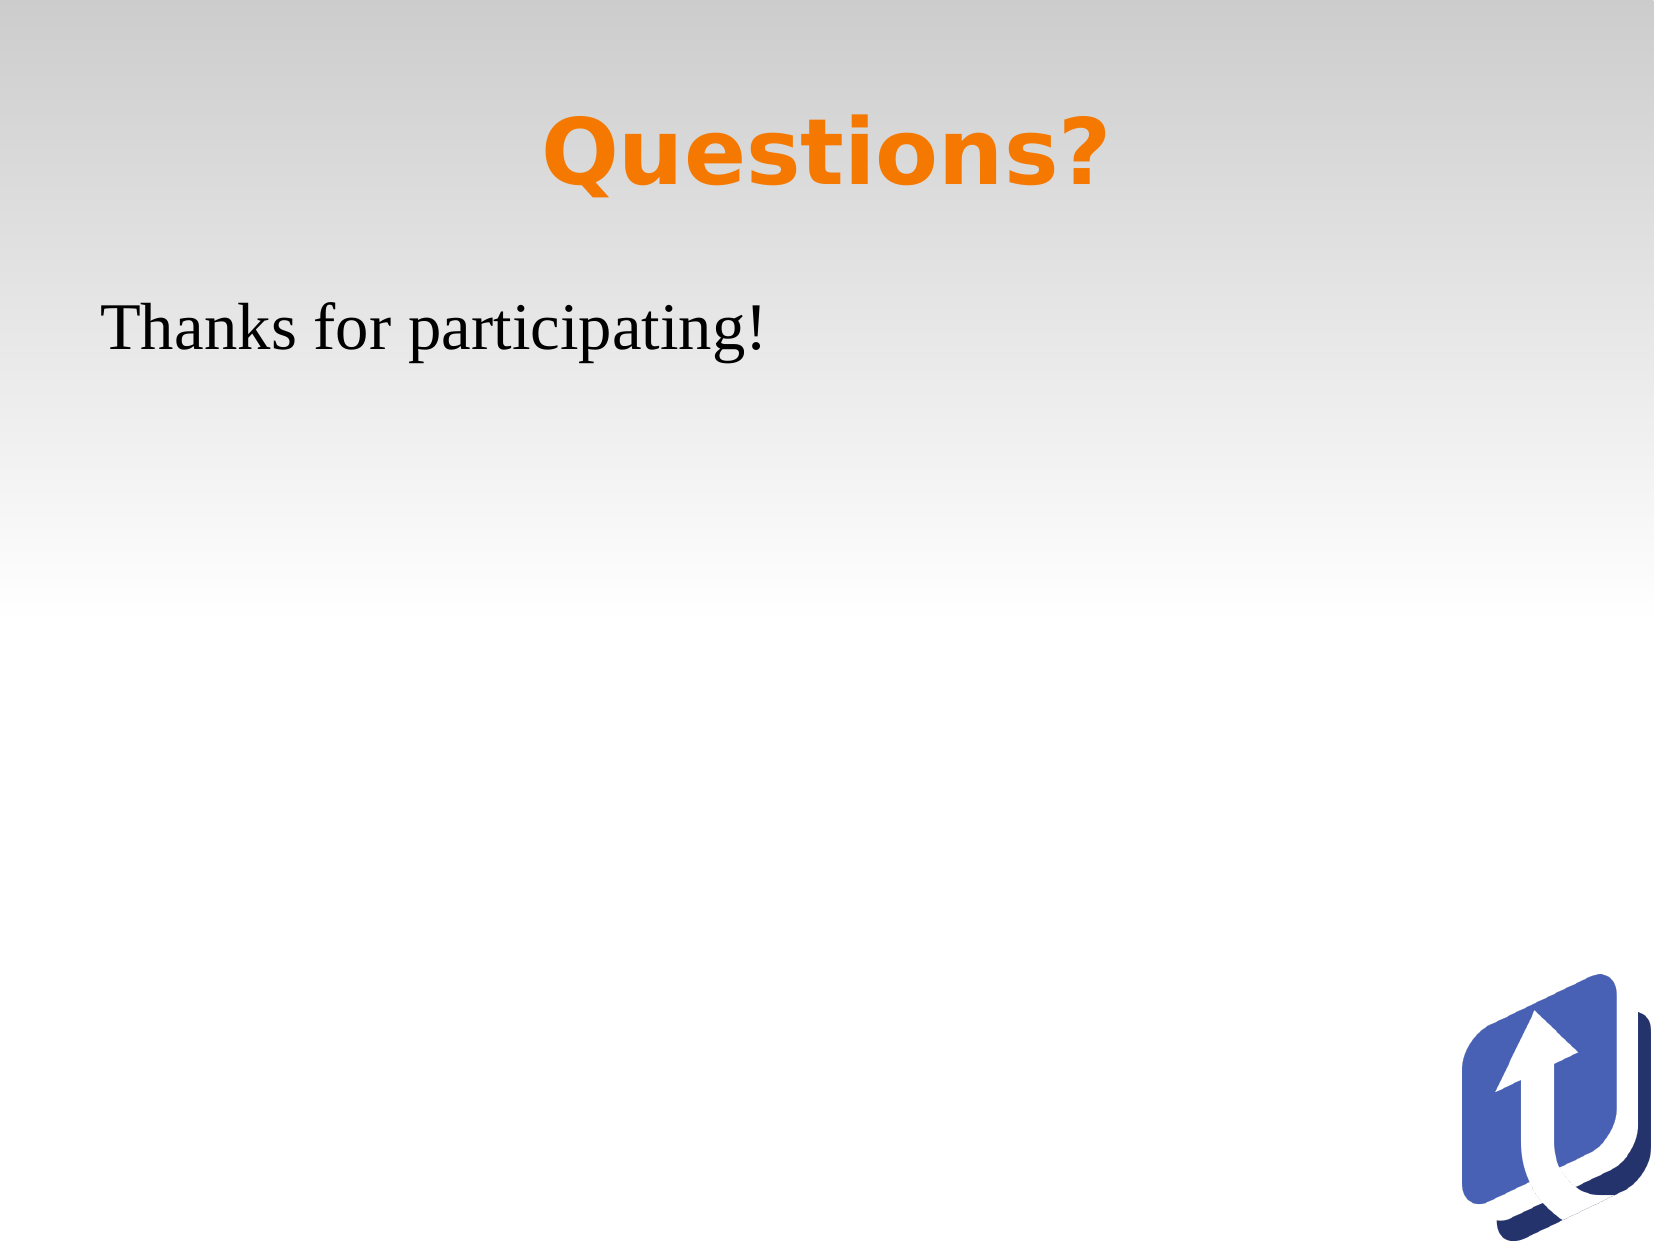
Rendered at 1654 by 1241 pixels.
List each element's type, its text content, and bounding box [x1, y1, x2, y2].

title Questions? [82, 56, 1571, 250]
picture [1462, 974, 1651, 1241]
list Thanks for participating! [82, 290, 1571, 1094]
